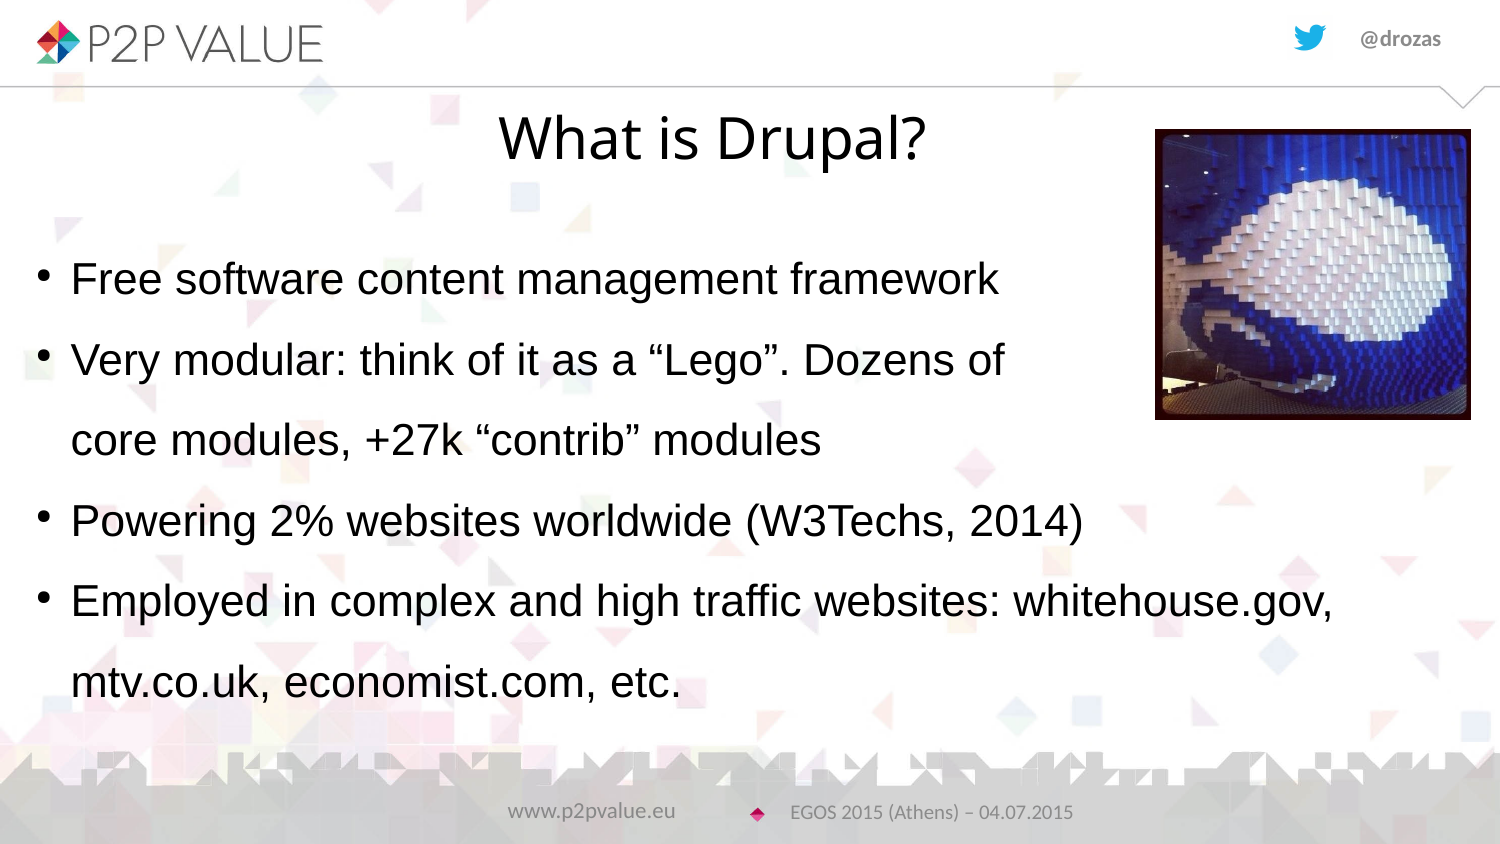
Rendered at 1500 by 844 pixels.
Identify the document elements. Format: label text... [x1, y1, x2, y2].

title What is Drupal? [60, 92, 1366, 162]
picture [0, 0, 1500, 844]
subtitle Free software content management framework Very modular: think of it as a “Lego”. Dozens of core modules, +27k “contrib” modules Powering 2% websites worldwide (W3Techs, 2014) Employed in complex and high traffic websites: whitehouse.gov, mtv.co.uk, economist.com, etc. [22, 162, 1500, 718]
text_box www.p2pvalue.eu [501, 789, 720, 829]
text_box @drozas [1333, 15, 1455, 60]
text_box EGOS 2015 (Athens) – 04.07.2015 [777, 788, 1470, 834]
